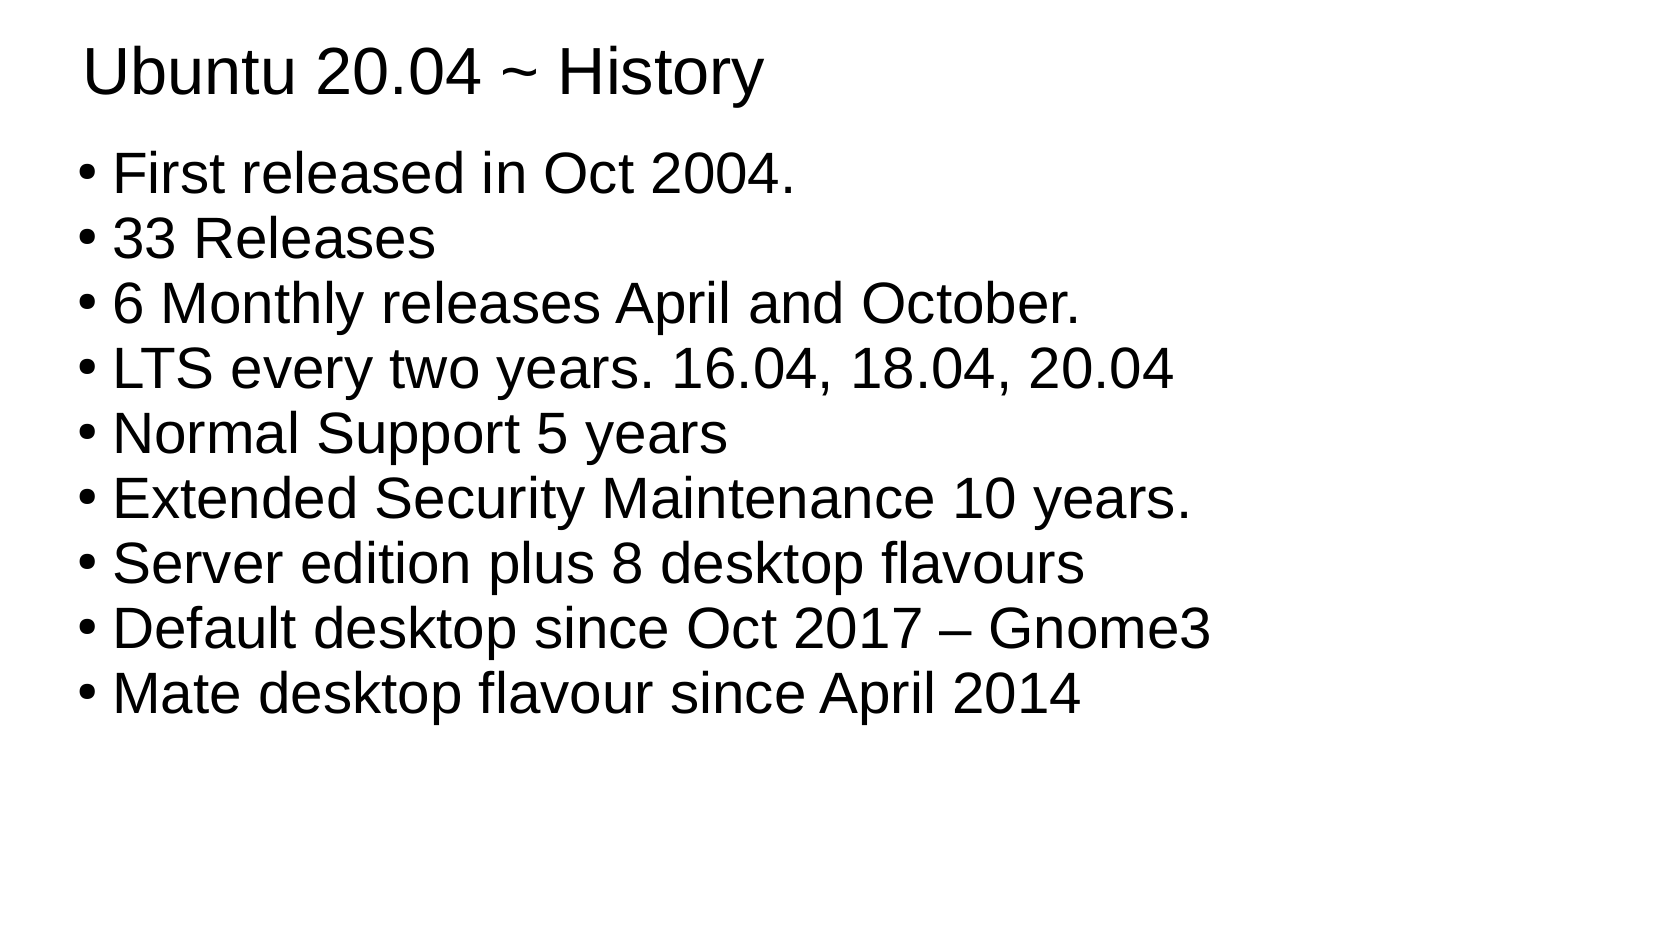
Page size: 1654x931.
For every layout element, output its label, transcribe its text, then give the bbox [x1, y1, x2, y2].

title Ubuntu 20.04 ~ History [82, 34, 1571, 110]
subtitle First released in Oct 2004. 33 Releases 6 Monthly releases April and October. LTS every two years. 16.04, 18.04, 20.04 Normal Support 5 years Extended Security Maintenance 10 years. Server edition plus 8 desktop flavours Default desktop since Oct 2017 – Gnome3 Mate desktop flavour since April 2014 [76, 140, 1565, 727]
